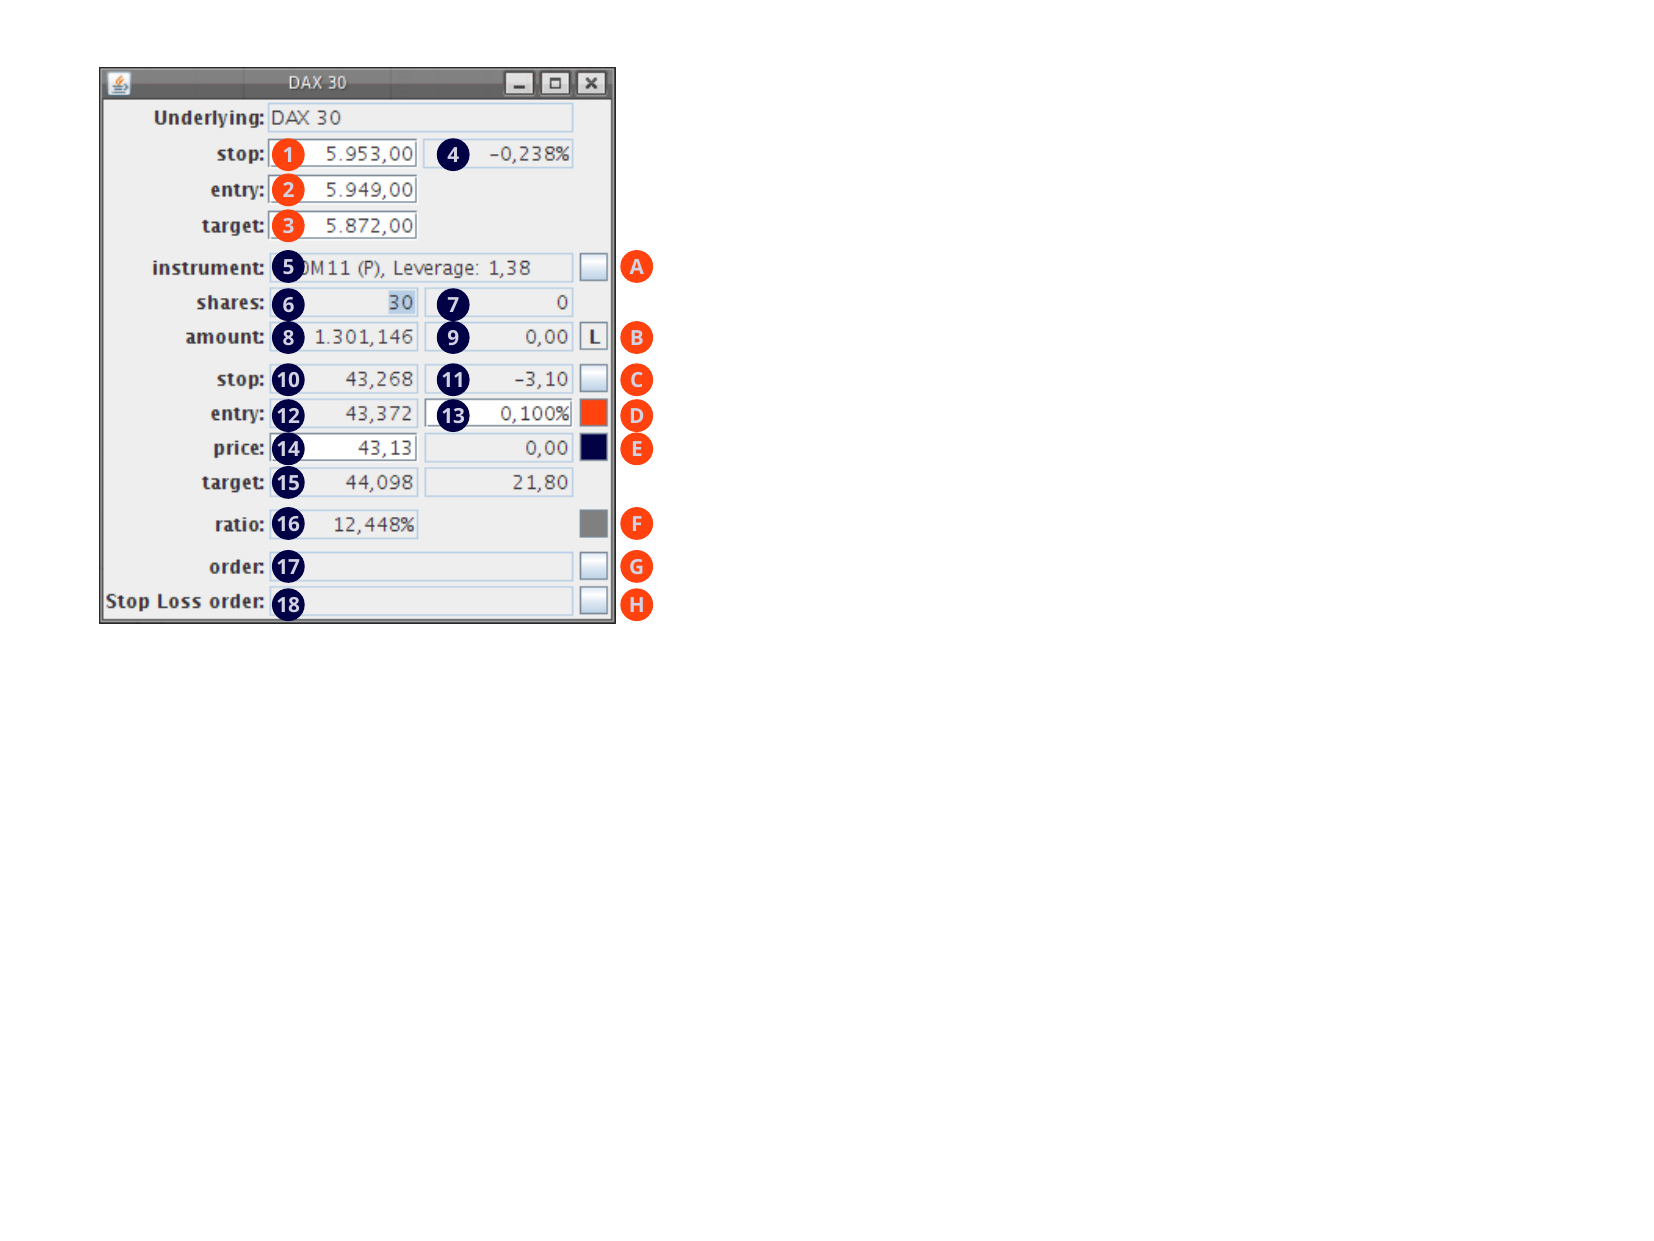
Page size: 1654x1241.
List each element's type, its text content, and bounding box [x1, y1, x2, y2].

text_box 3 [271, 209, 305, 243]
text_box A [620, 250, 654, 283]
text_box 17 [271, 549, 305, 583]
text_box 4 [436, 138, 470, 172]
text_box 11 [436, 363, 470, 397]
picture [99, 67, 616, 624]
text_box 1 [271, 138, 305, 172]
text_box 6 [271, 288, 305, 321]
text_box E [620, 432, 654, 466]
text_box 2 [271, 173, 305, 207]
text_box 9 [436, 321, 470, 354]
text_box B [620, 321, 654, 354]
text_box 13 [436, 399, 470, 433]
text_box 16 [271, 507, 305, 540]
text_box 10 [271, 363, 305, 397]
text_box H [620, 588, 654, 622]
text_box 5 [271, 250, 305, 283]
text_box 7 [436, 288, 470, 321]
text_box 15 [271, 466, 305, 499]
text_box D [620, 399, 654, 432]
text_box C [620, 363, 654, 397]
text_box 14 [271, 432, 305, 466]
text_box F [620, 507, 654, 540]
text_box 12 [271, 399, 305, 432]
text_box 8 [271, 321, 305, 354]
text_box 18 [271, 588, 305, 622]
text_box G [620, 549, 654, 583]
